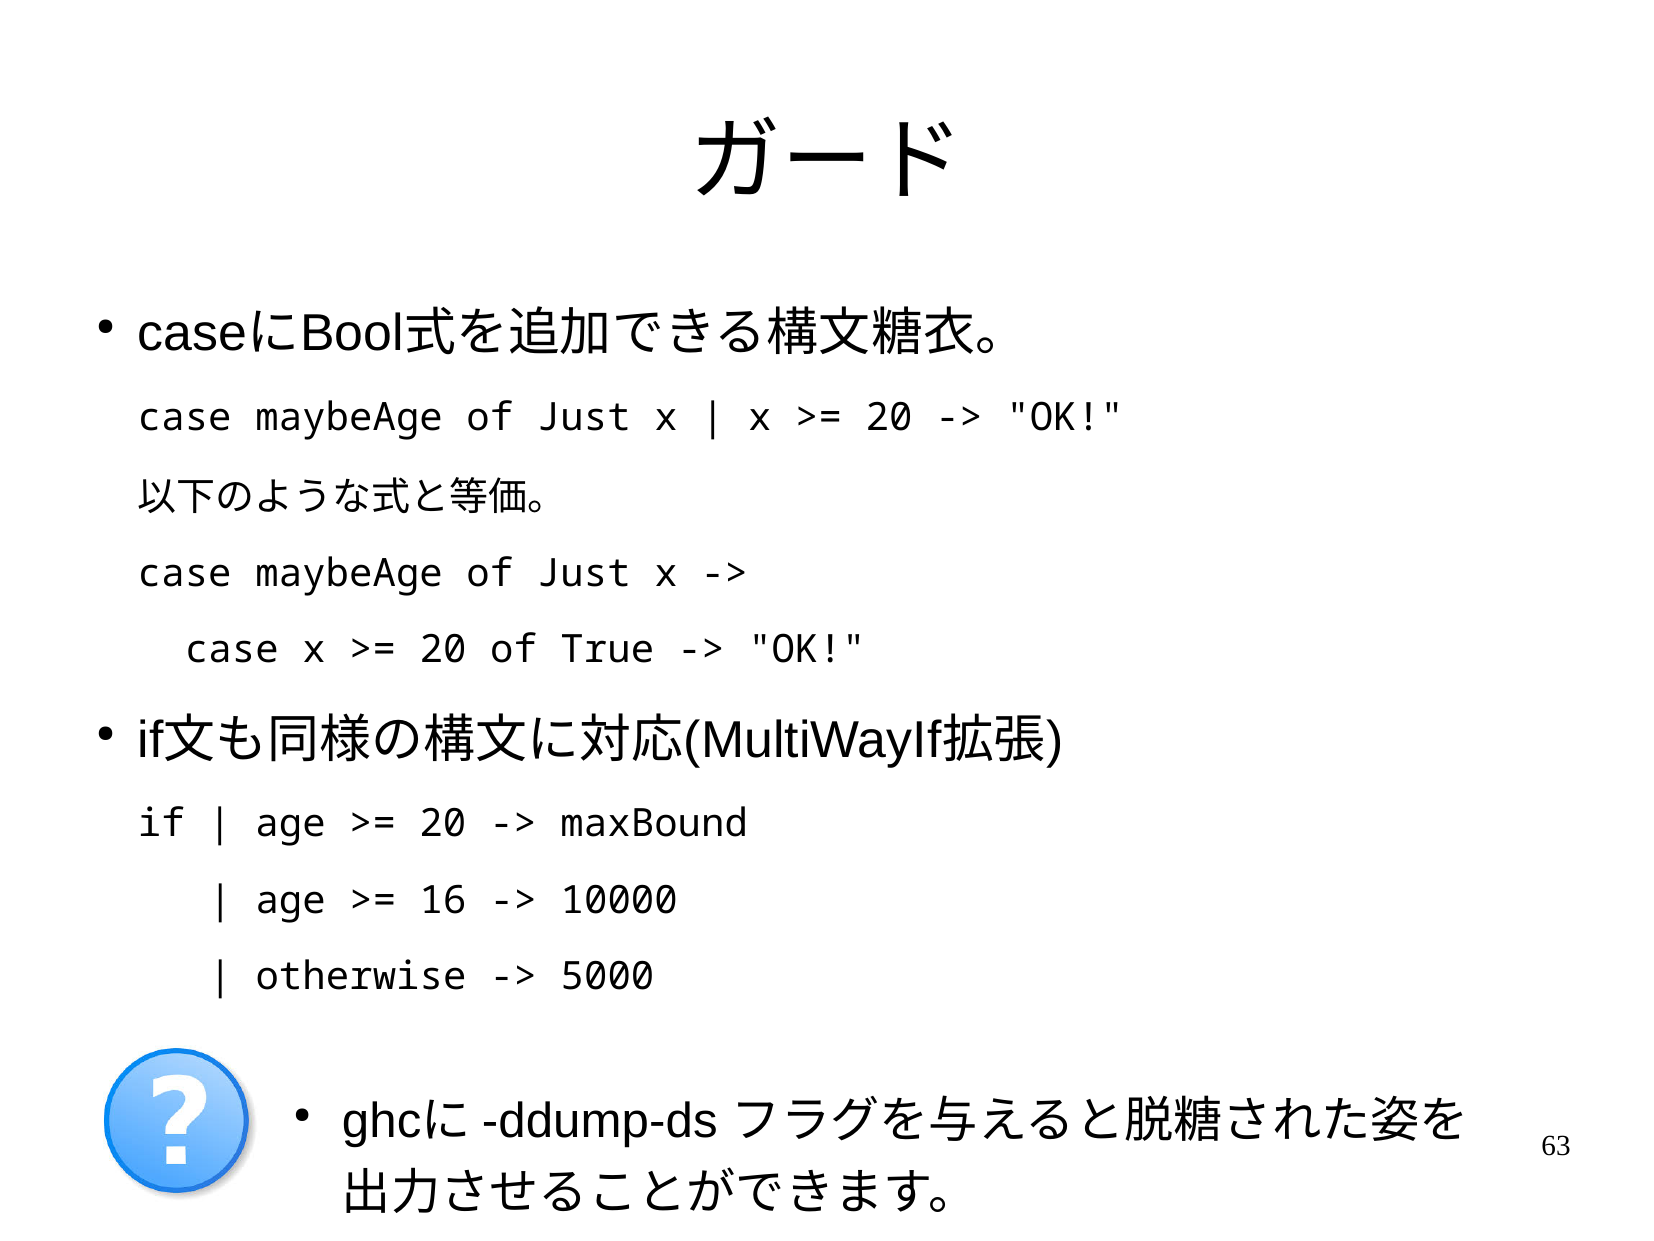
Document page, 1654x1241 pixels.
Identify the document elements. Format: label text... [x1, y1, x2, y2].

text_box ghcに -ddump-ds フラグを与えると脱糖された姿を出力させることができます。 [277, 1080, 1477, 1225]
title ガード [82, 49, 1571, 257]
list caseにBool式を追加できる構文糖衣。 case maybeAge of Just x | x >= 20 -> "OK!" 以下のような式と等価。 case maybeAge of Just x -> case x >= 20 of True -> "OK!" if文も同様の構文に対応(MultiWayIf拡張) if | age >= 20 -> maxBound | age >= 16 -> 10000 | otherwise -> 5000 [82, 290, 1571, 1158]
picture [97, 1039, 260, 1202]
